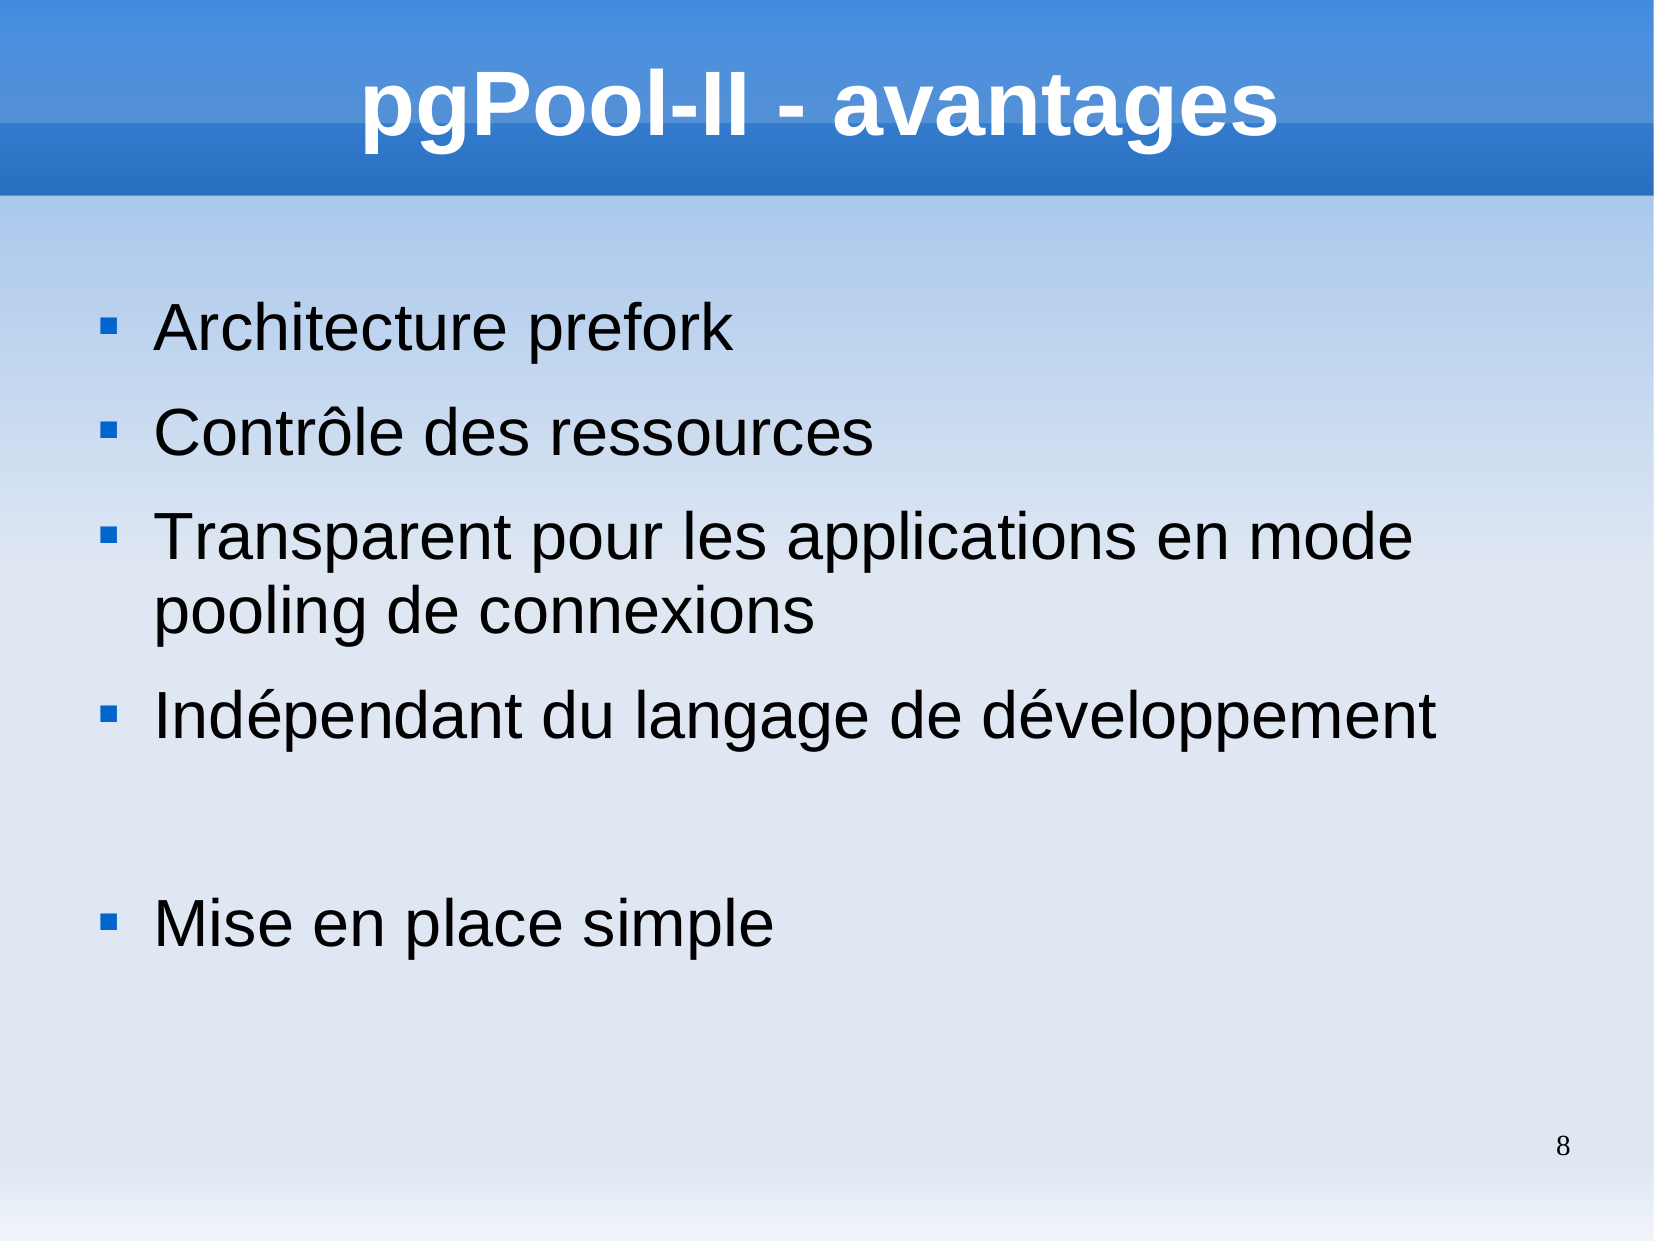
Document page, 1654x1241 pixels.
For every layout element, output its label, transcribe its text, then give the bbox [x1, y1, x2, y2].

list Architecture prefork Contrôle des ressources Transparent pour les applications en mode pooling de connexions Indépendant du langage de développement Mise en place simple [82, 290, 1571, 1094]
title pgPool-II - avantages [76, 7, 1565, 200]
picture [0, 0, 1654, 1241]
